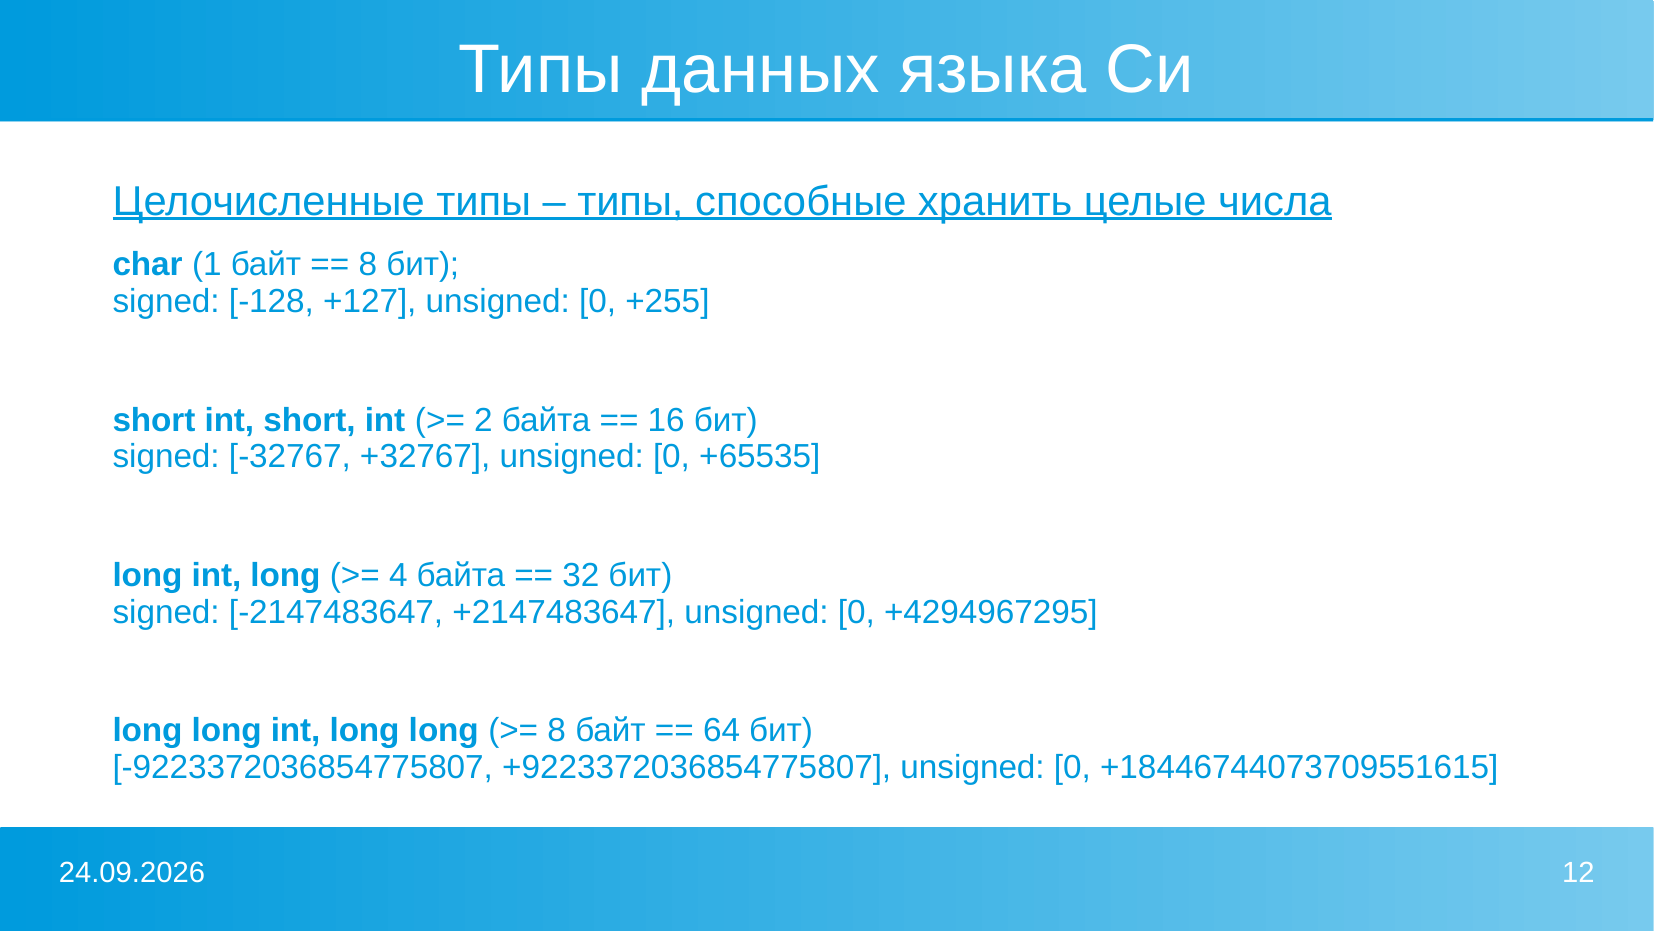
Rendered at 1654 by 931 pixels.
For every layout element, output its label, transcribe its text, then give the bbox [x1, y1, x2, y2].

list Целочисленные типы – типы, способные хранить целые числа сhar (1 байт == 8 бит); signed: [-128, +127], unsigned: [0, +255] short int, short, int (>= 2 байта == 16 бит) signed: [-32767, +32767], unsigned: [0, +65535] long int, long (>= 4 байта == 32 бит) signed: [-2147483647, +2147483647], unsigned: [0, +4294967295] long long int, long long (>= 8 байт == 64 бит) [-9223372036854775807, +9223372036854775807], unsigned: [0, +18446744073709551615] [112, 177, 1595, 768]
title Типы данных языка Си [59, 29, 1595, 108]
